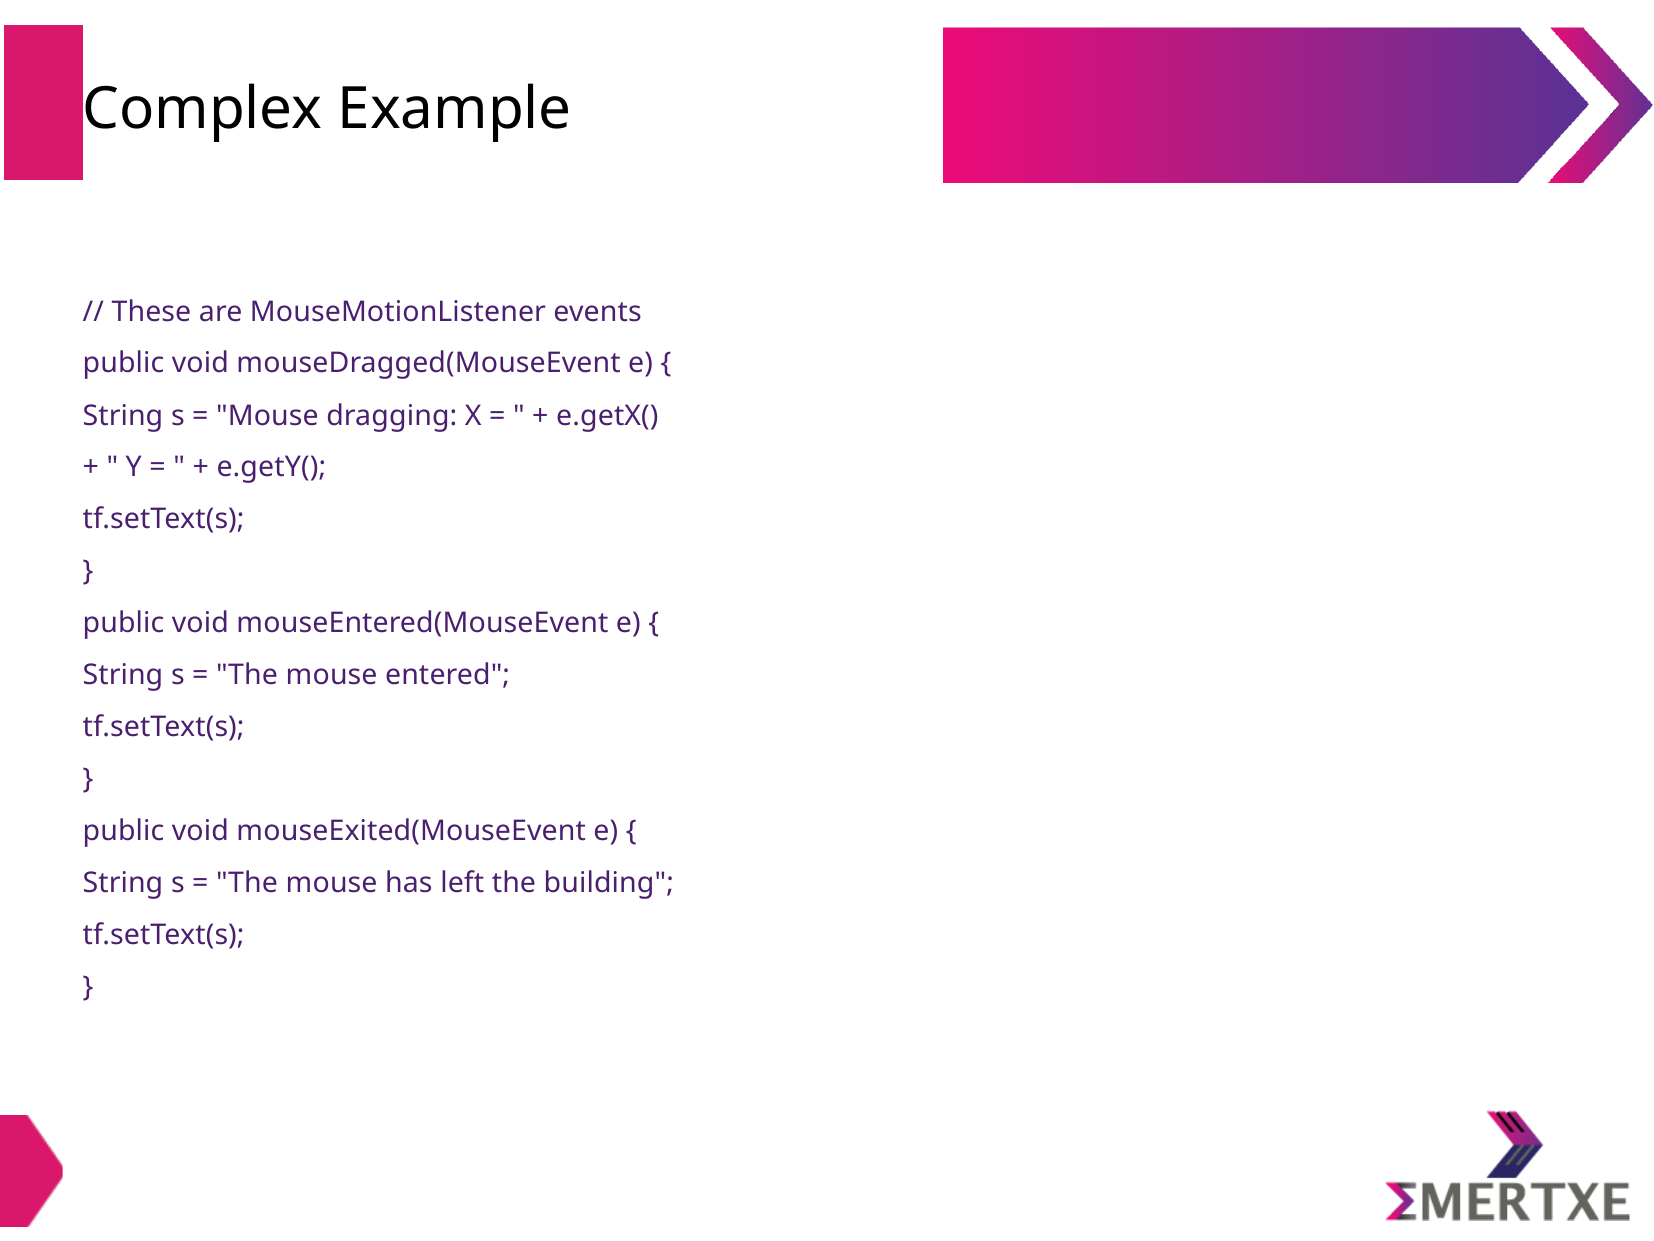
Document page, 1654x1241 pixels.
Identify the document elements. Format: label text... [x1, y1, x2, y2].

picture [1571, 27, 1653, 183]
picture [1385, 1107, 1631, 1221]
list // These are MouseMotionListener events public void mouseDragged(MouseEvent e) { String s = "Mouse dragging: X = " + e.getX() + " Y = " + e.getY(); tf.setText(s); } public void mouseEntered(MouseEvent e) { String s = "The mouse entered"; tf.setText(s); } public void mouseExited(MouseEvent e) { String s = "The mouse has left the building"; tf.setText(s); } [82, 290, 1571, 1010]
title Complex Example [82, 2, 1571, 210]
